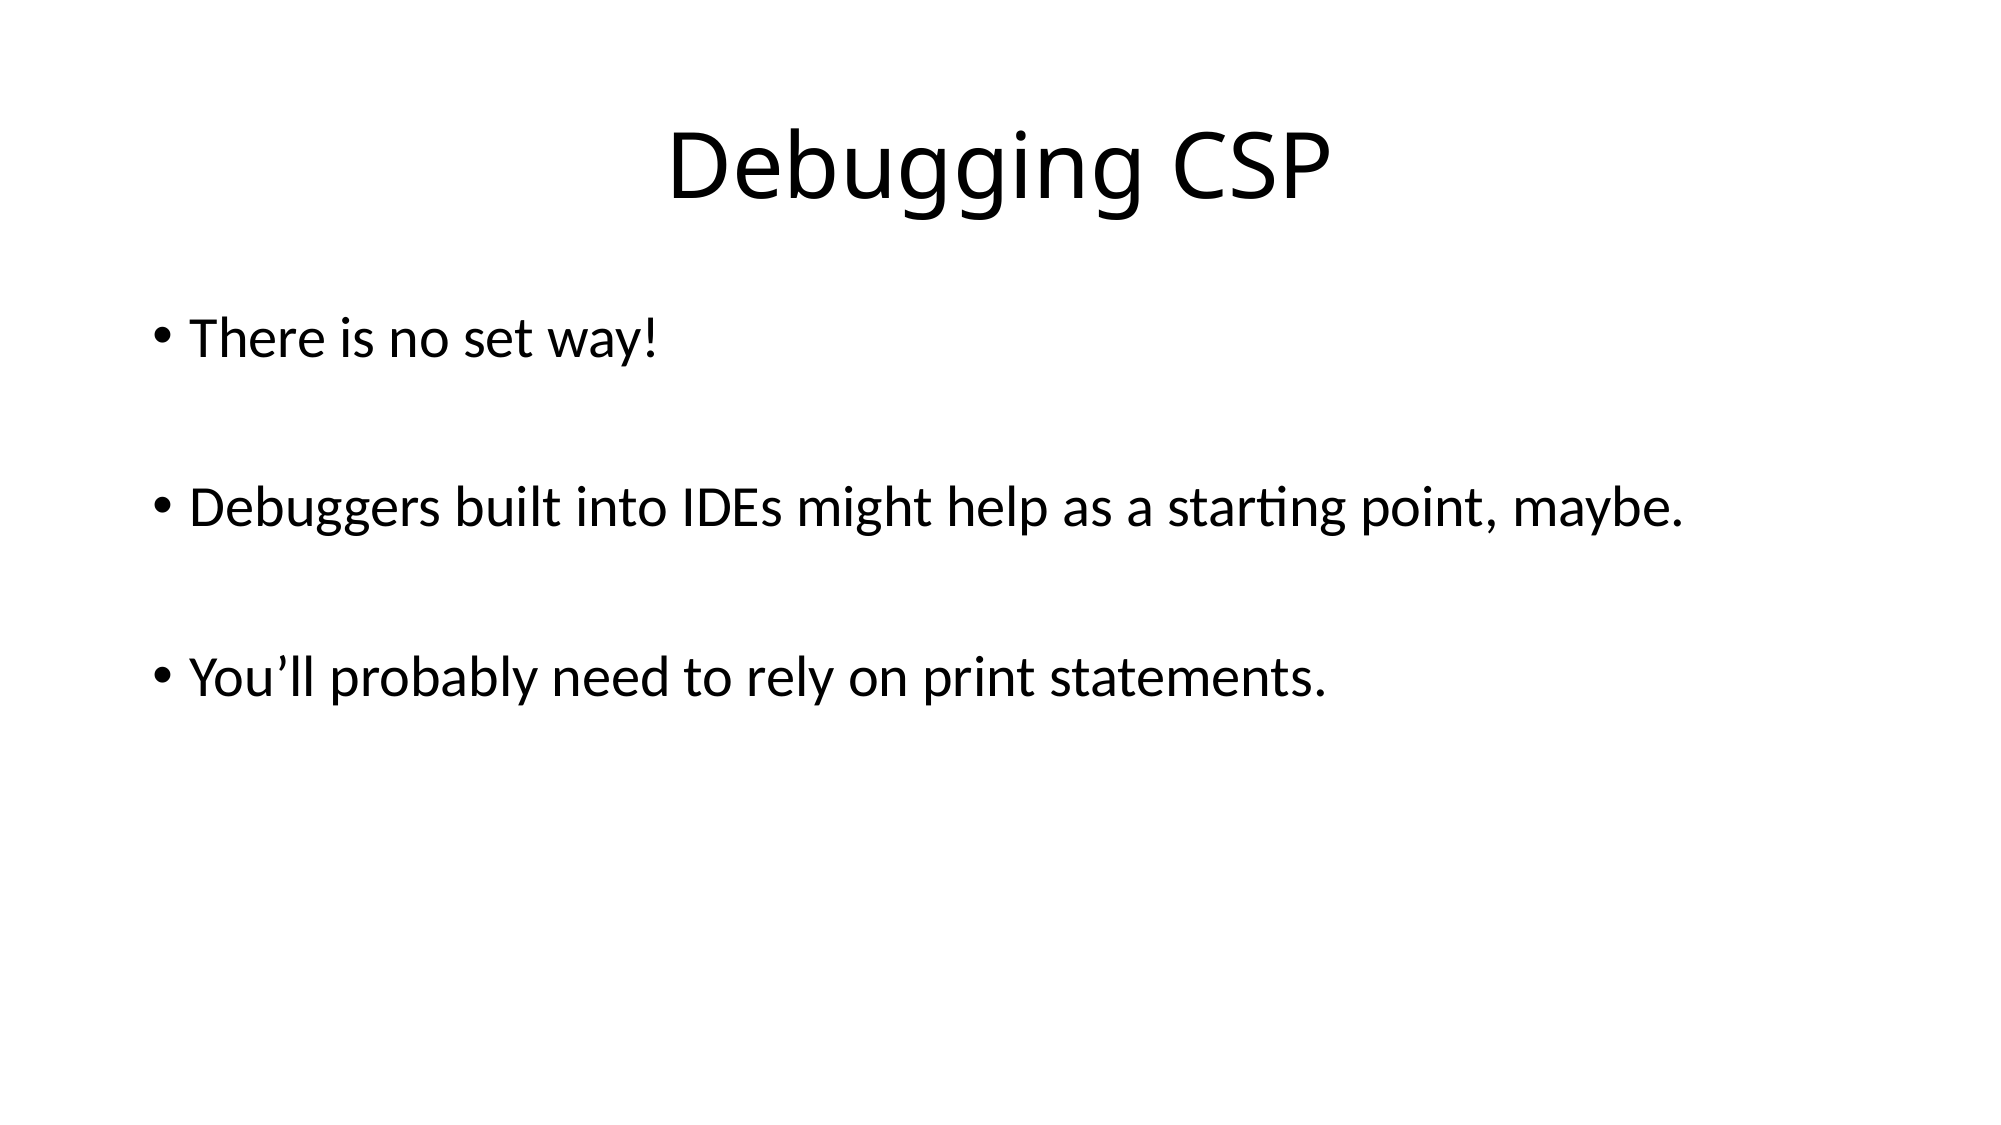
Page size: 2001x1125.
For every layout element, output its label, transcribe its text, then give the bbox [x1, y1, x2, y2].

title Debugging CSP [137, 59, 1863, 278]
list There is no set way! Debuggers built into IDEs might help as a starting point, maybe. You’ll probably need to rely on print statements. [137, 299, 1863, 1014]
